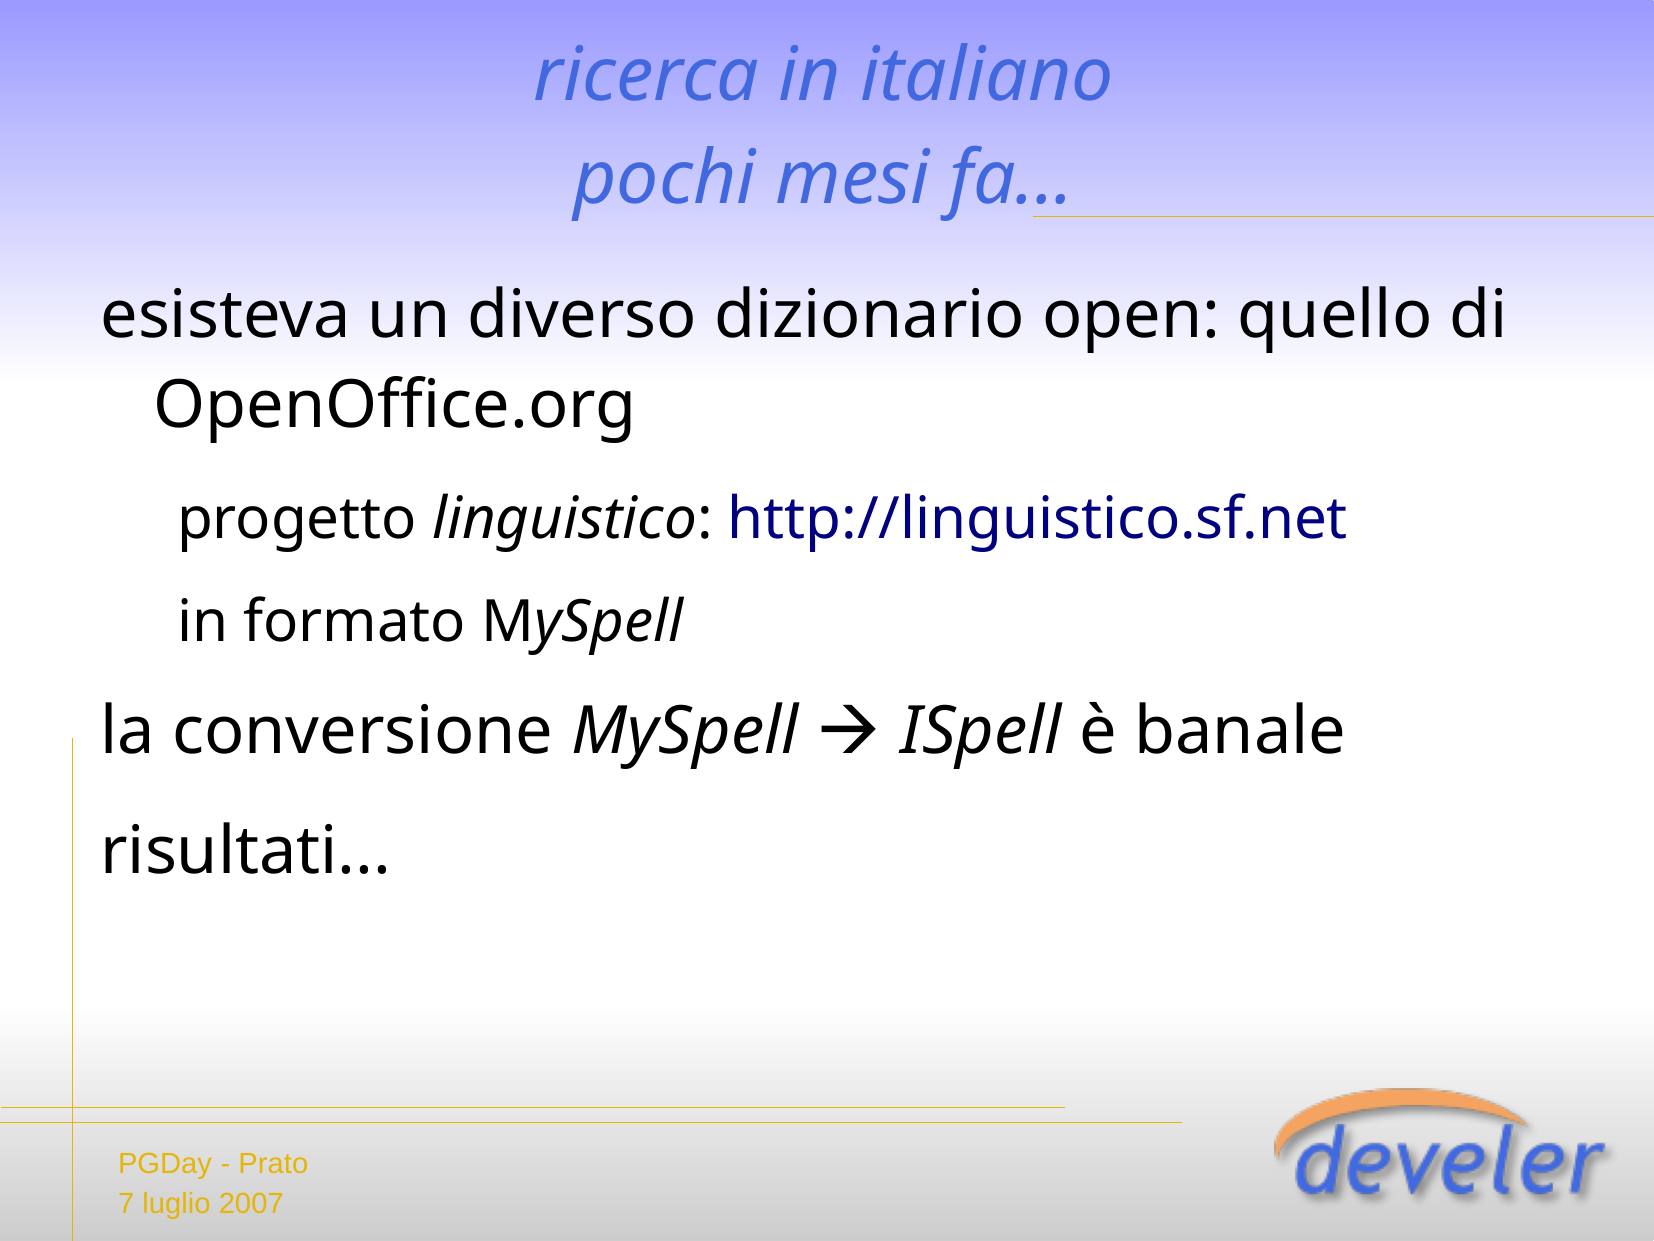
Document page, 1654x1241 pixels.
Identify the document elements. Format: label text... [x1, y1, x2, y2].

picture [1269, 1083, 1622, 1211]
list esisteva un diverso dizionario open: quello di OpenOffice.org progetto linguistico: http://linguistico.sf.net in formato MySpell la conversione MySpell  ISpell è banale risultati... [82, 265, 1571, 1078]
title ricerca in italiano pochi mesi fa... [82, 35, 1565, 211]
